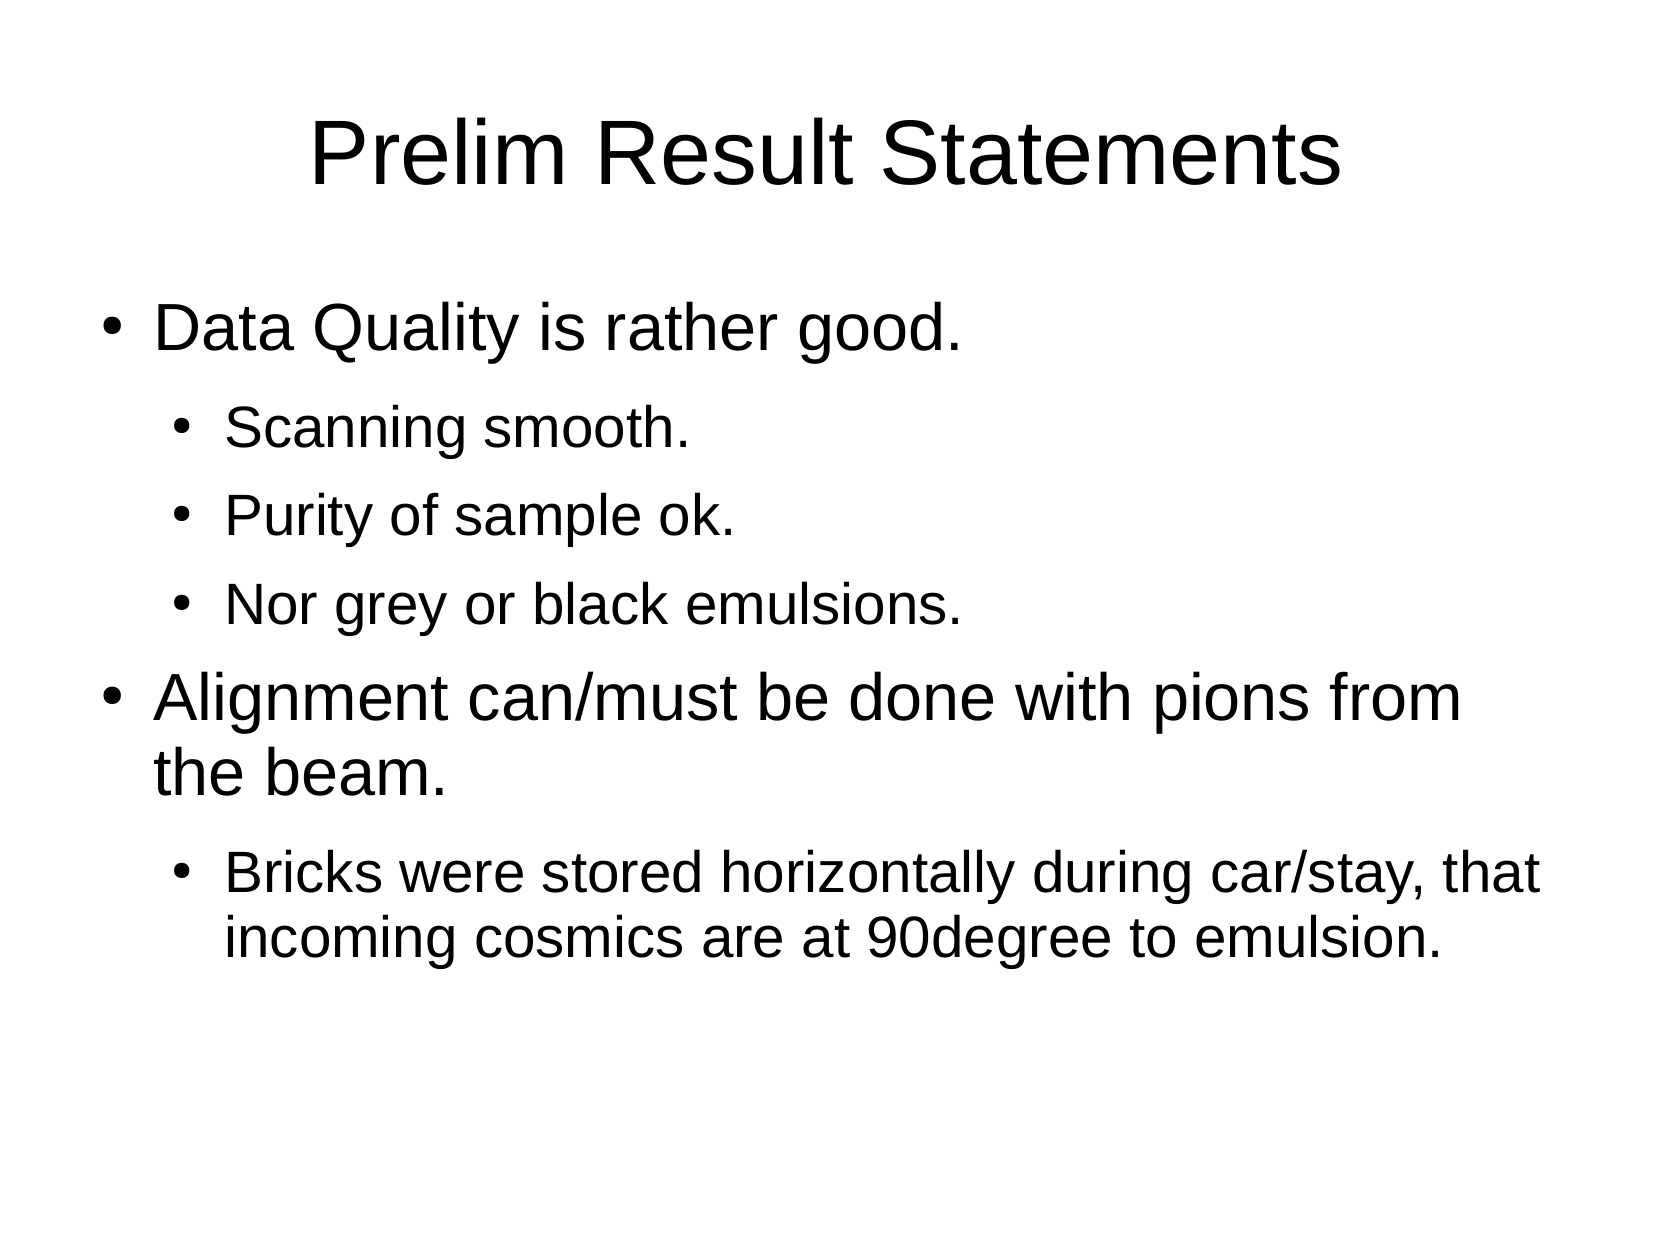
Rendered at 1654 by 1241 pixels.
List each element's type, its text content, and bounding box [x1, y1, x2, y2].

list Data Quality is rather good. Scanning smooth. Purity of sample ok. Nor grey or black emulsions. Alignment can/must be done with pions from the beam. Bricks were stored horizontally during car/stay, that incoming cosmics are at 90degree to emulsion. [82, 290, 1571, 1109]
title Prelim Result Statements [82, 56, 1571, 250]
